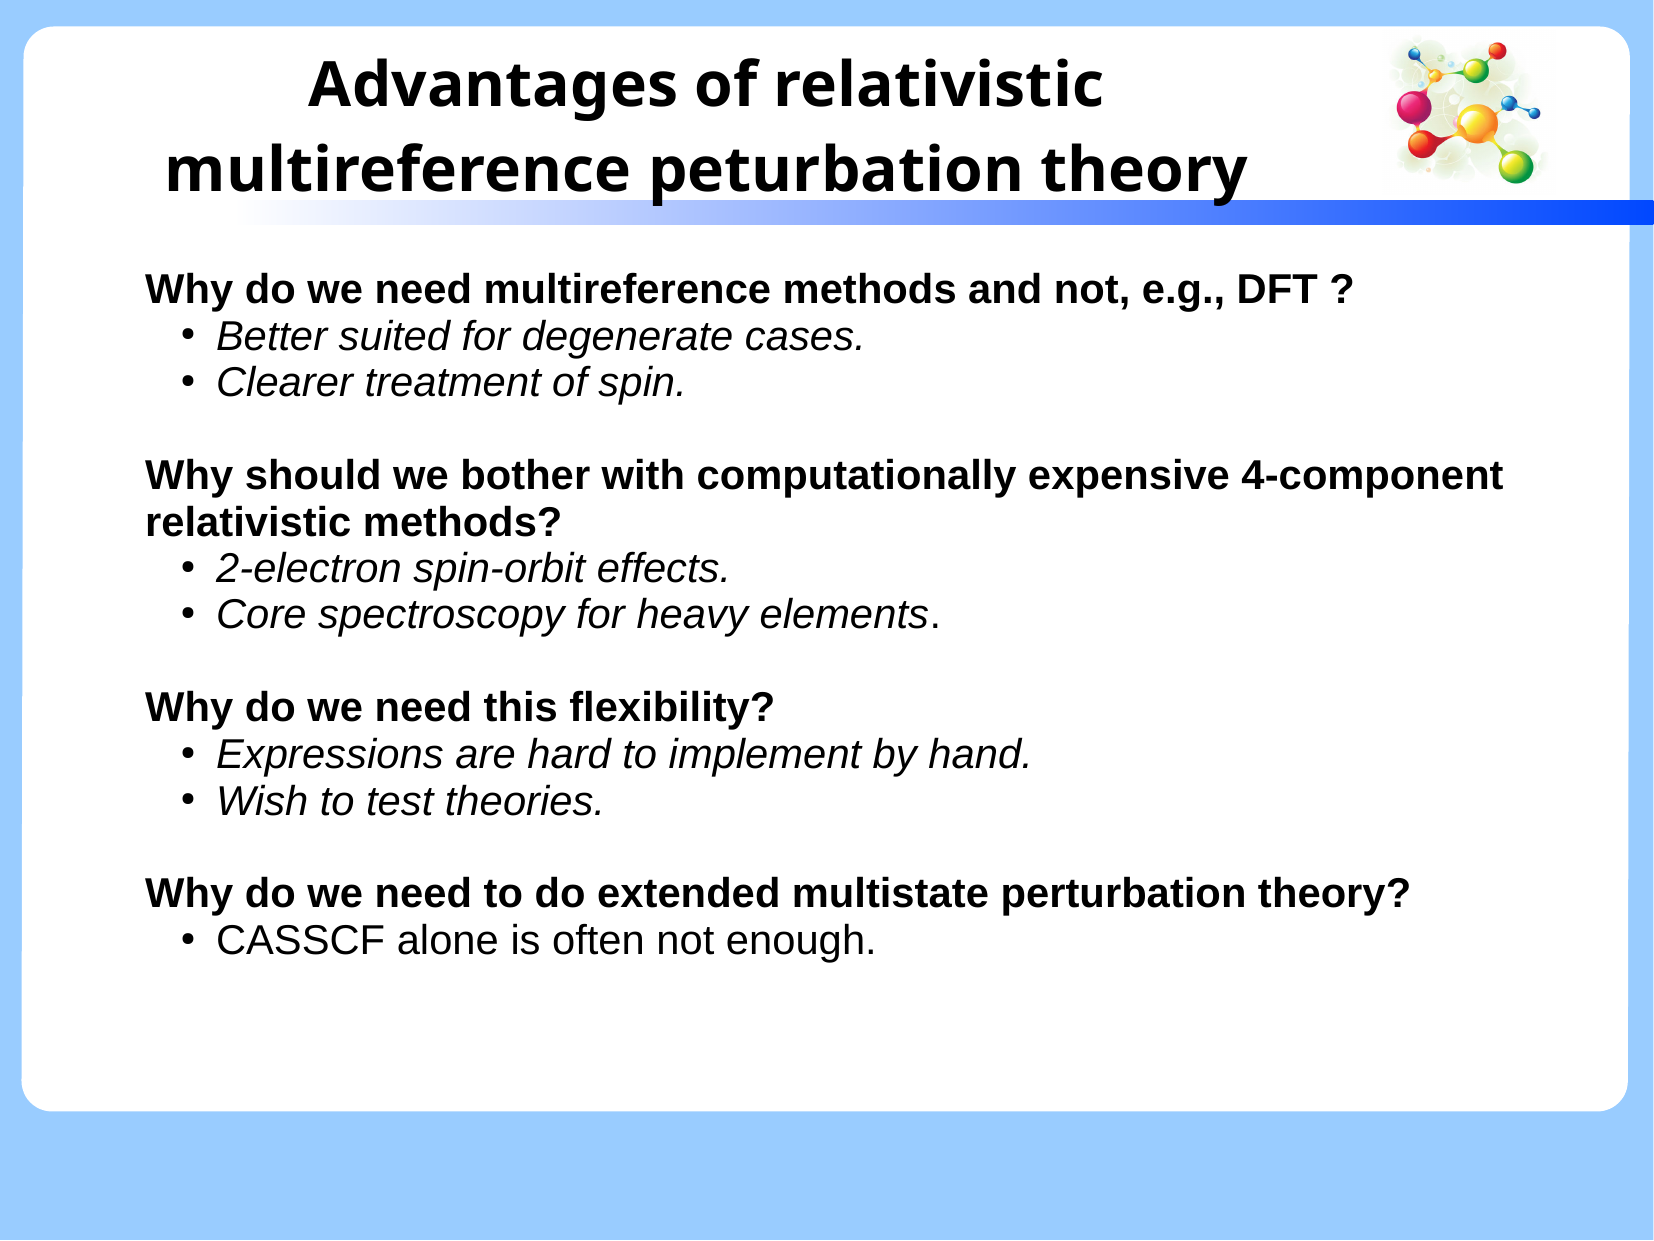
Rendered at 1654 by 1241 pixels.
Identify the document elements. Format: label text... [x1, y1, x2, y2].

text_box Why do we need multireference methods and not, e.g., DFT ? Better suited for degenerate cases. Clearer treatment of spin. Why should we bother with computationally expensive 4-component relativistic methods? 2-electron spin-orbit effects. Core spectroscopy for heavy elements. Why do we need this flexibility? Expressions are hard to implement by hand. Wish to test theories. Why do we need to do extended multistate perturbation theory? CASSCF alone is often not enough. [95, 258, 1568, 1043]
title Advantages of relativistic multireference peturbation theory [82, 49, 1332, 201]
picture [1382, 29, 1556, 195]
